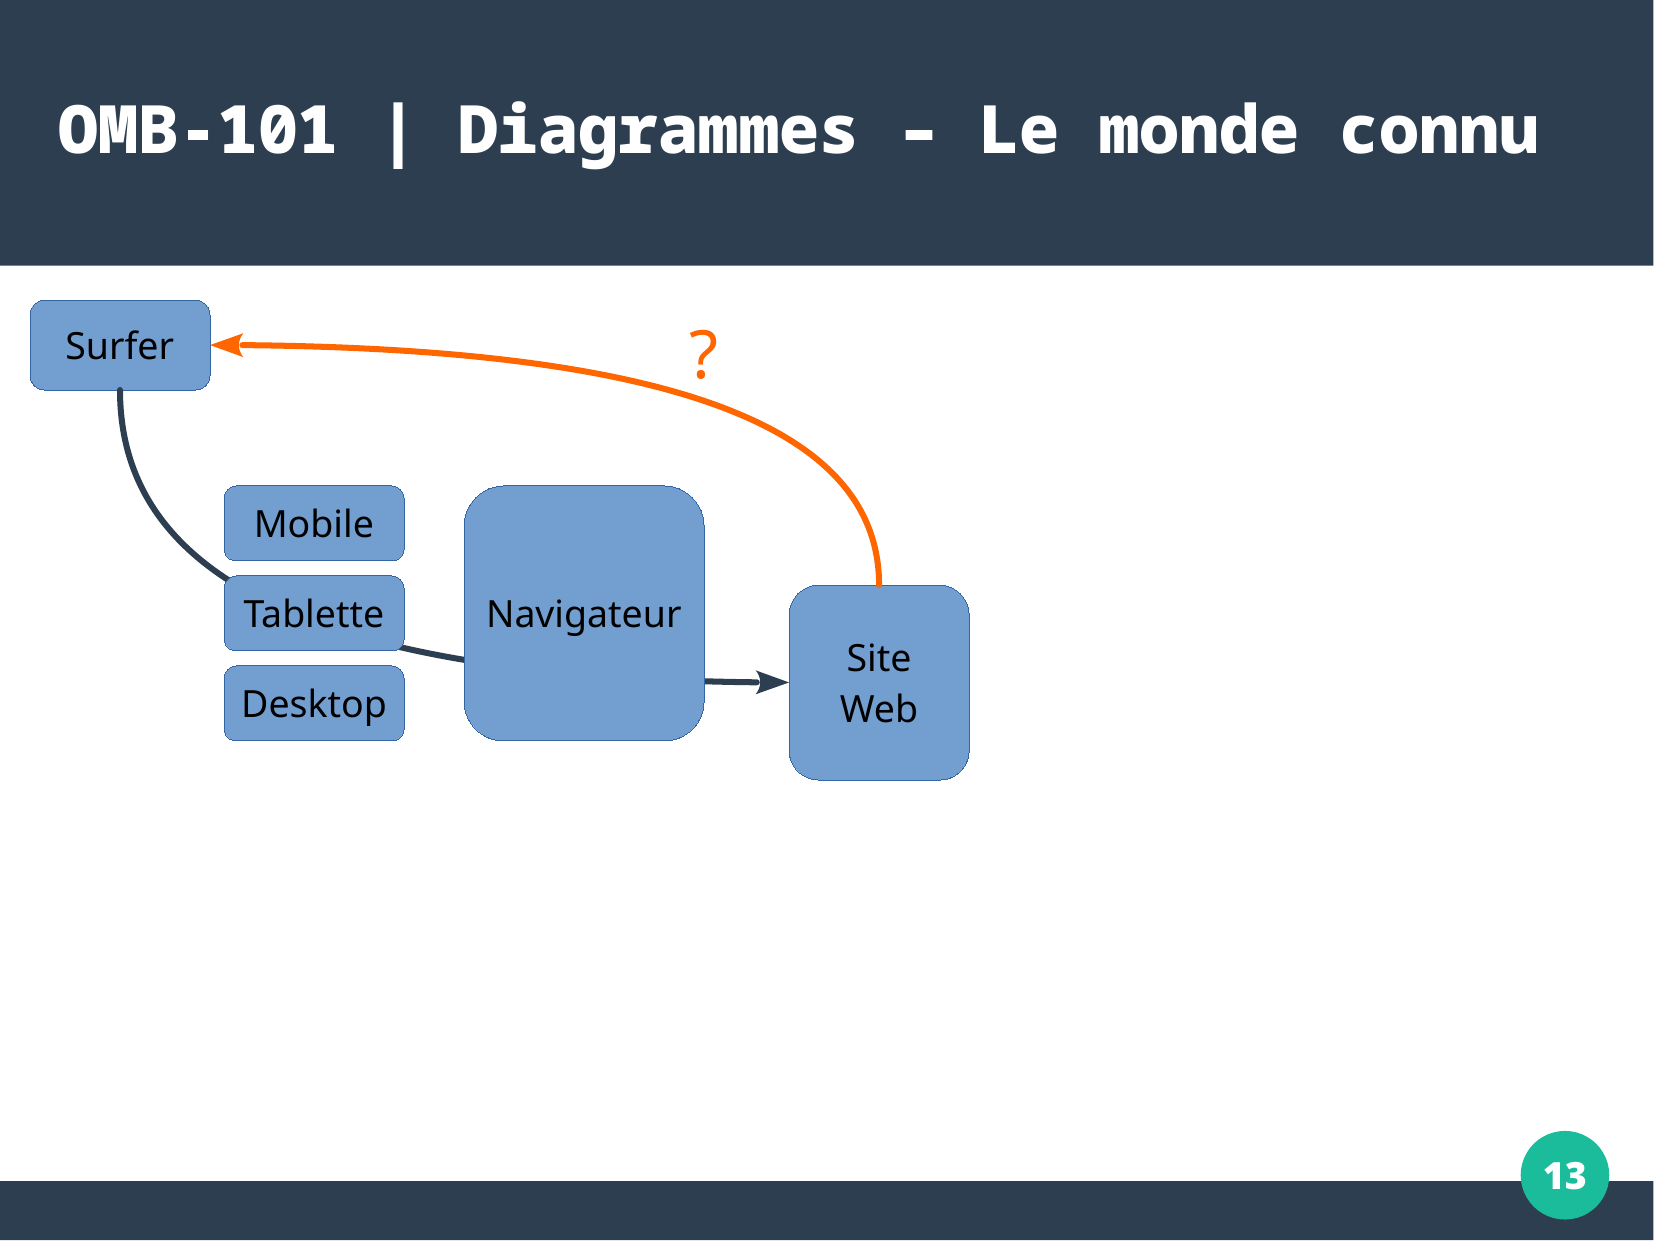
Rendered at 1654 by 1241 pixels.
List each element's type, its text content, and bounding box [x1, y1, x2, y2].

text_box Desktop [224, 665, 405, 741]
text_box ? [675, 300, 741, 399]
text_box Tablette [224, 575, 405, 651]
text_box Navigateur [464, 485, 705, 741]
text_box Mobile [224, 485, 405, 561]
text_box Surfer [30, 300, 211, 391]
title OMB-101 | Diagrammes – Le monde connu [59, 49, 1595, 207]
text_box Site Web [789, 585, 970, 781]
